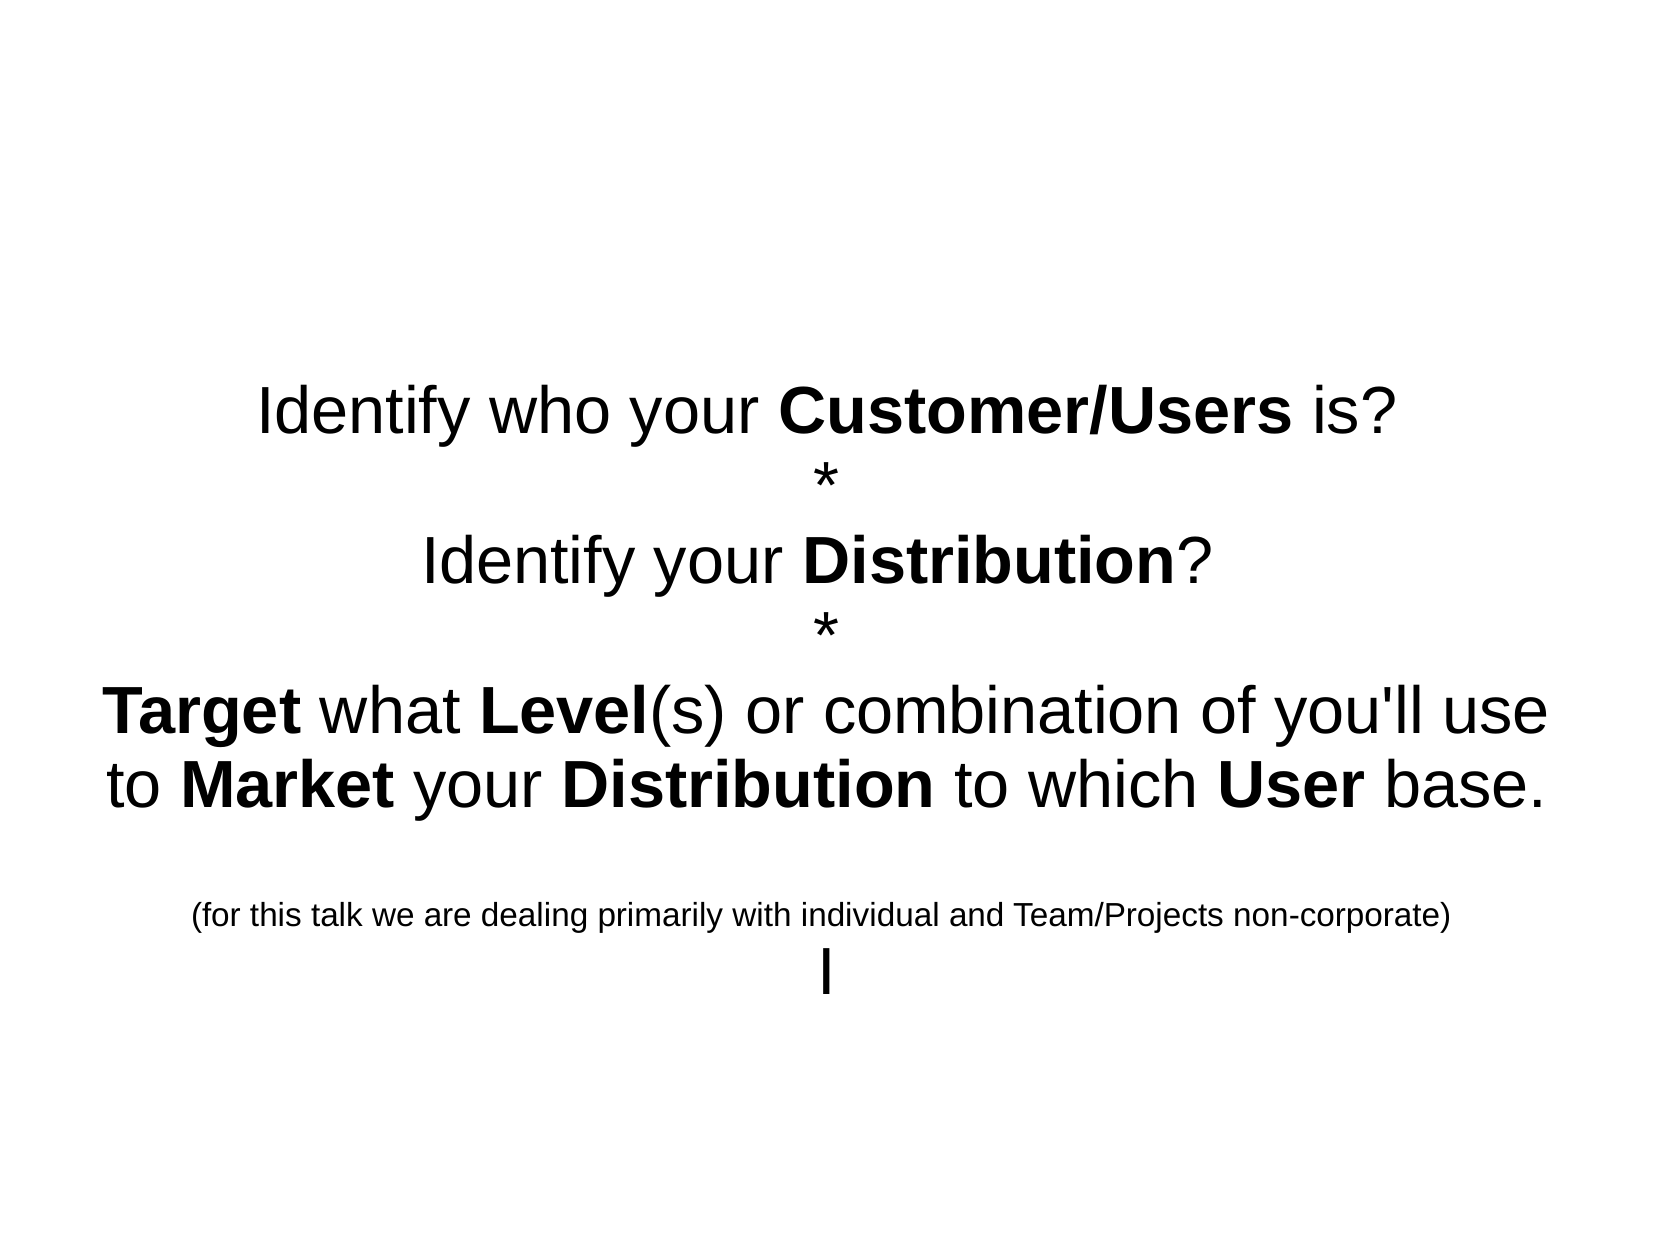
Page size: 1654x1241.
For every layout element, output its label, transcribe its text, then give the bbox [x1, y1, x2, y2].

subtitle Identify who your Customer/Users is? * Identify your Distribution? * Target what Level(s) or combination of you'll use to Market your Distribution to which User base. (for this talk we are dealing primarily with individual and Team/Projects non-corporate) I [82, 56, 1571, 1102]
